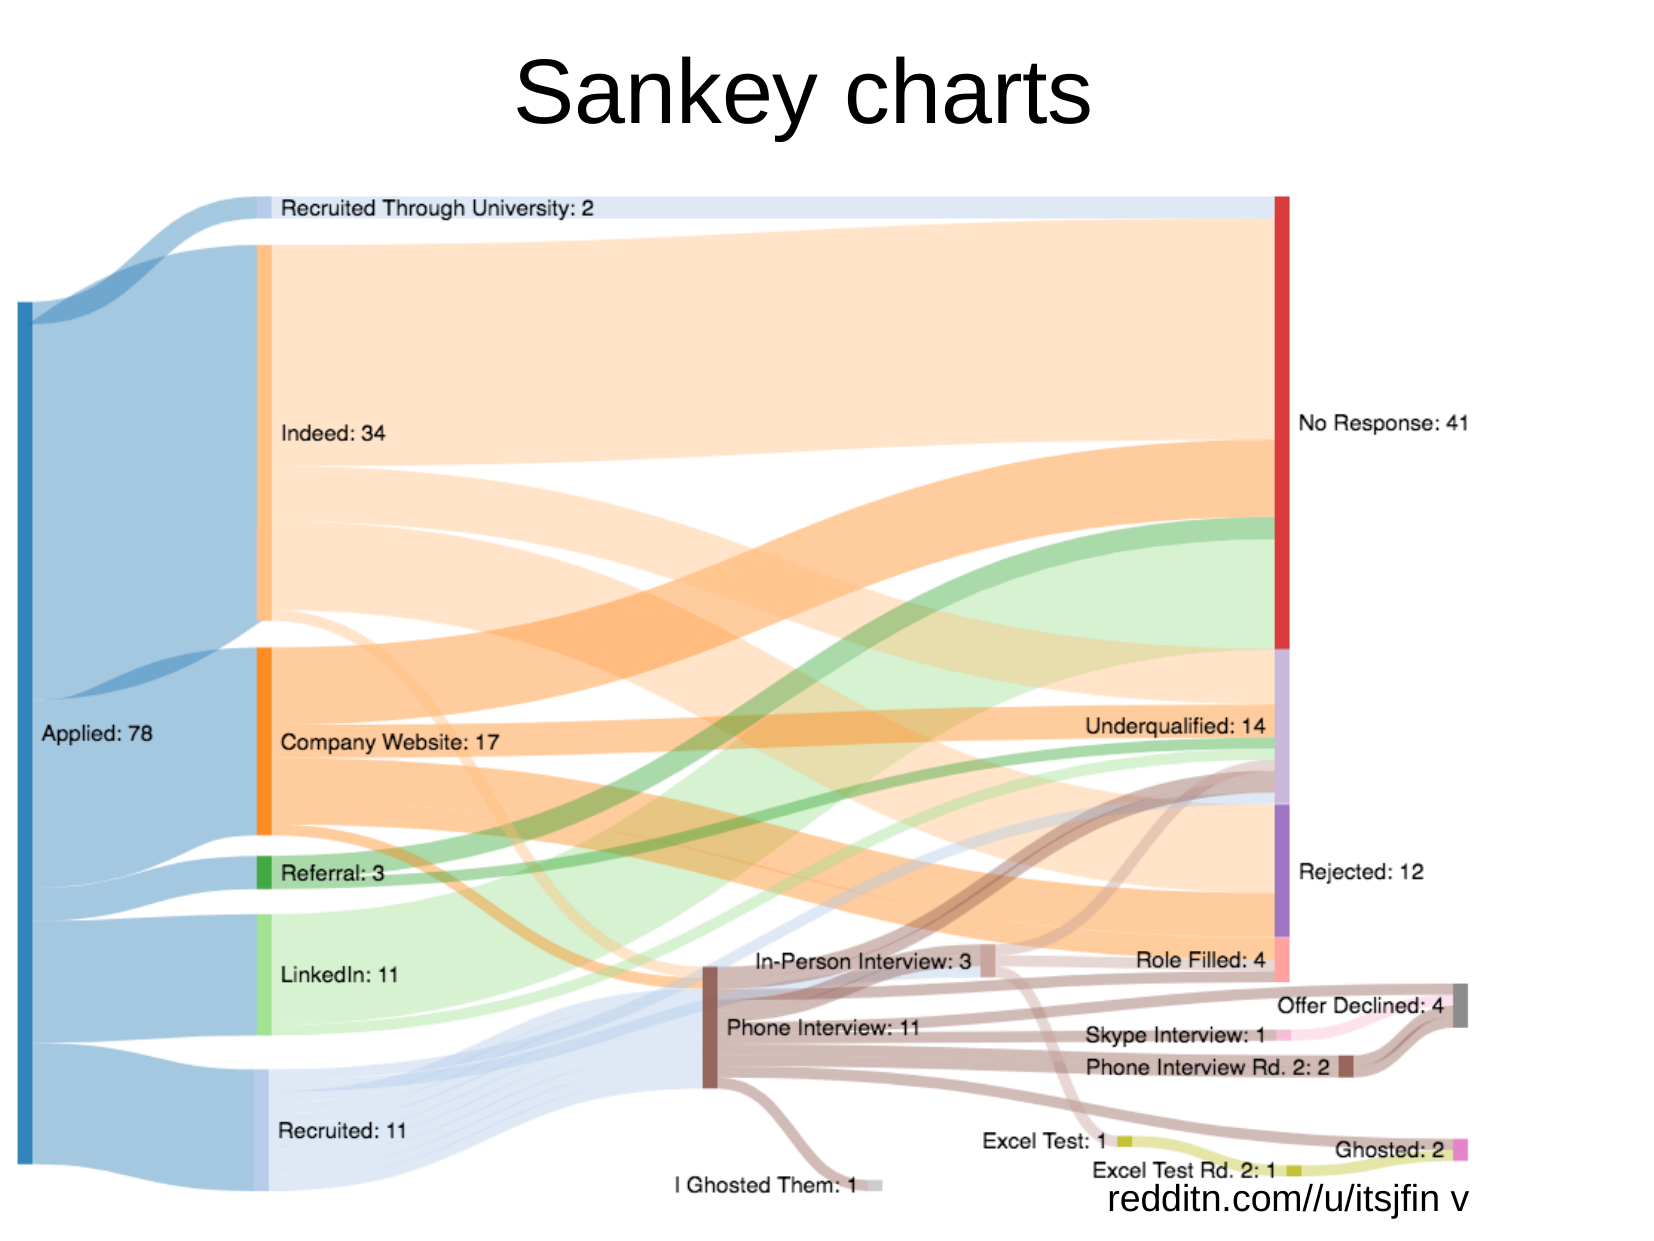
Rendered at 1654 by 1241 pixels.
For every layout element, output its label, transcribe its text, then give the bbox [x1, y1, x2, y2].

text_box redditn.com//u/itsjfin v [1092, 1170, 1486, 1227]
title Sankey charts [60, 0, 1549, 196]
picture [0, 179, 1486, 1209]
